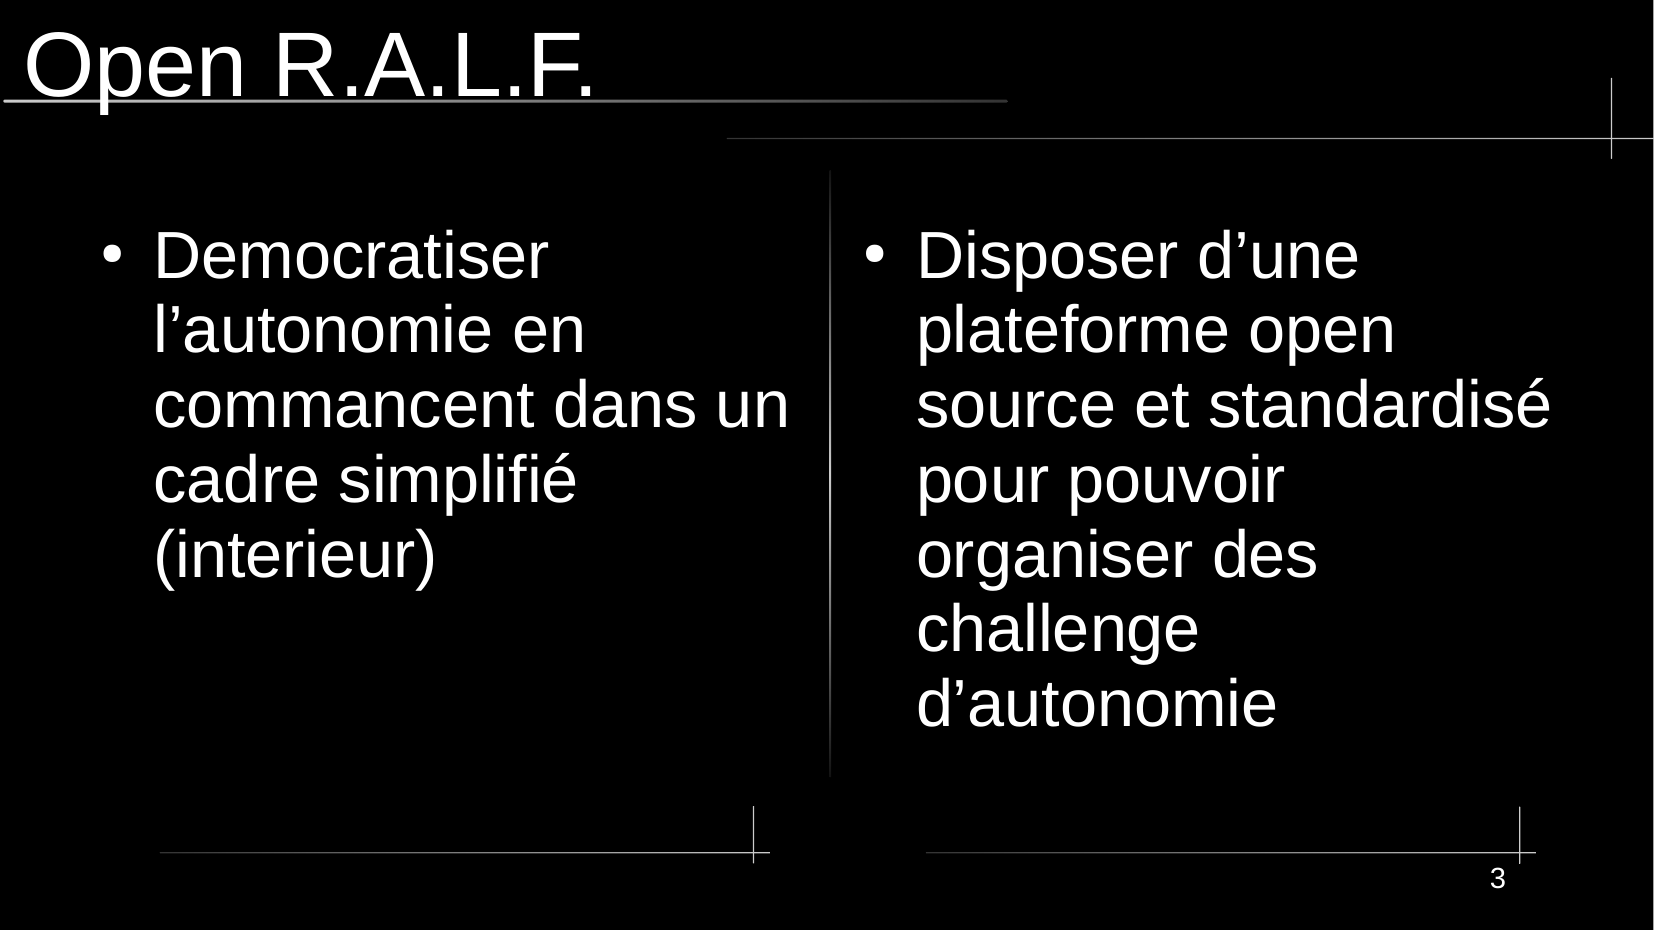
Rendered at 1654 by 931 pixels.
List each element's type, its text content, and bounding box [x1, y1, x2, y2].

list Democratiser l’autonomie en commancent dans un cadre simplifié (interieur) [82, 217, 809, 758]
title Open R.A.L.F. [23, 11, 1589, 119]
list Disposer d’une plateforme open source et standardisé pour pouvoir organiser des challenge d’autonomie [845, 217, 1572, 758]
